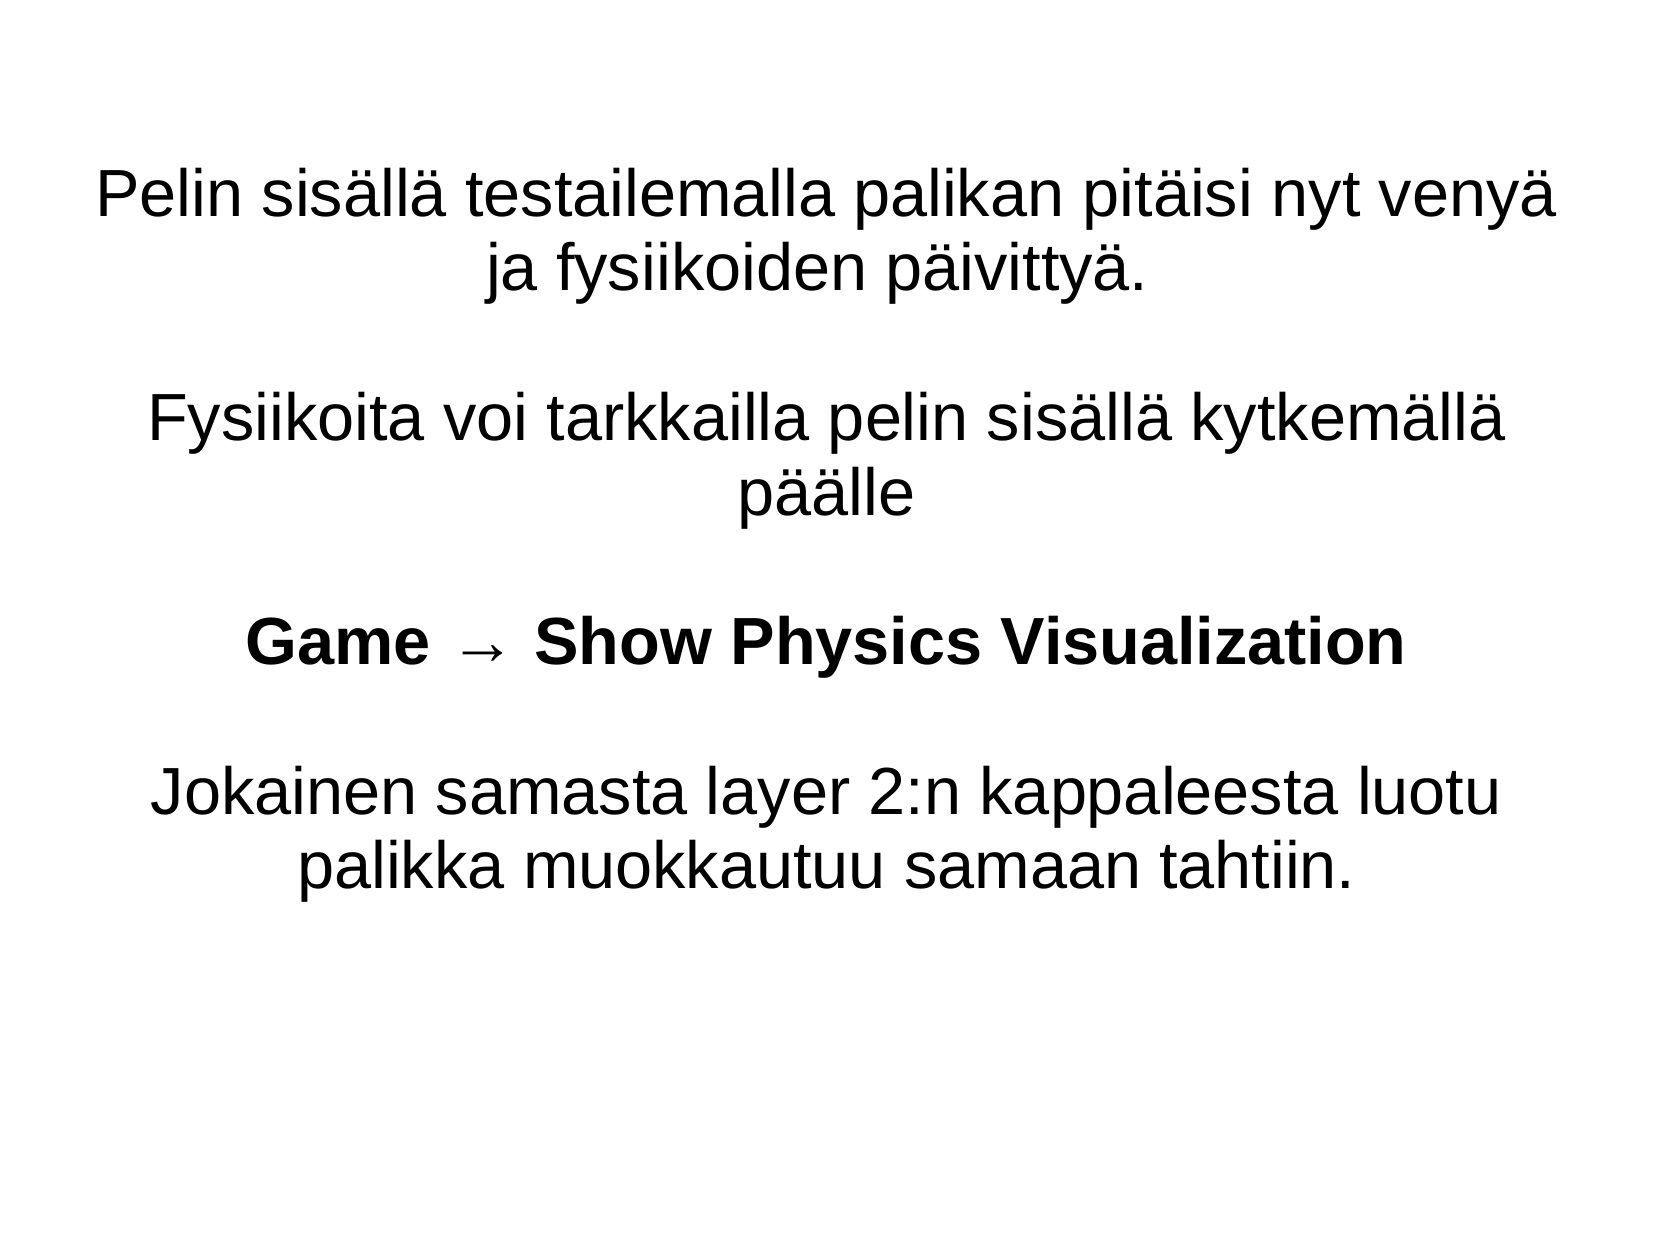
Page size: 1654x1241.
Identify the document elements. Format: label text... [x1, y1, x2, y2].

subtitle Pelin sisällä testailemalla palikan pitäisi nyt venyä ja fysiikoiden päivittyä. Fysiikoita voi tarkkailla pelin sisällä kytkemällä päälle Game → Show Physics Visualization Jokainen samasta layer 2:n kappaleesta luotu palikka muokkautuu samaan tahtiin. [82, 49, 1571, 1010]
